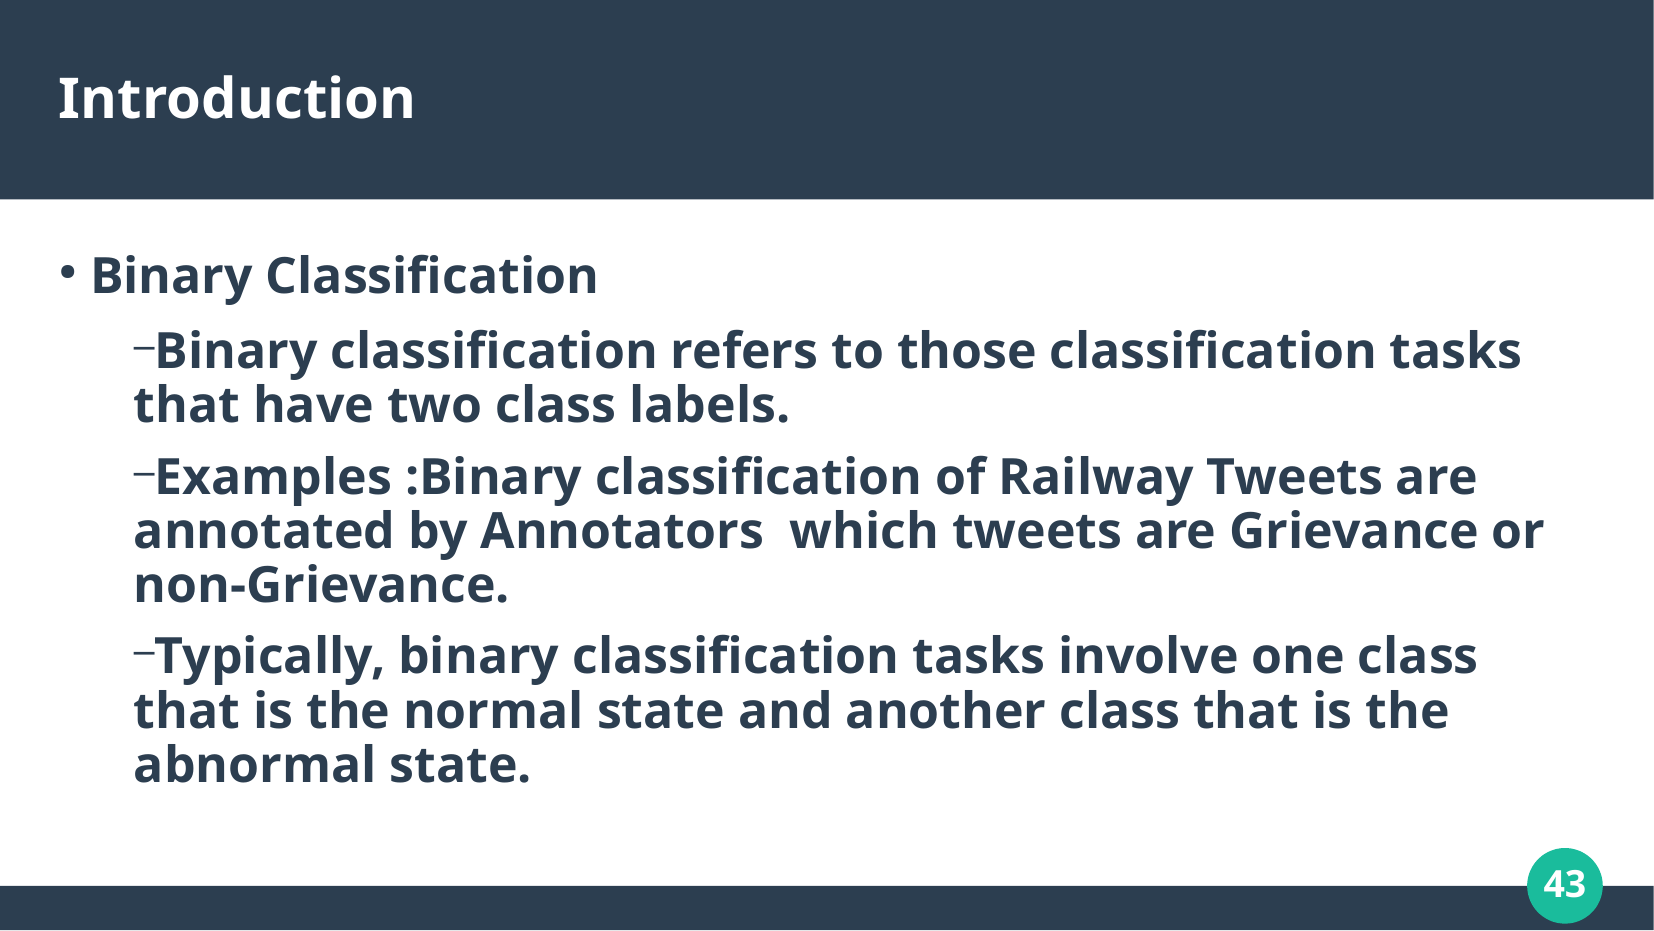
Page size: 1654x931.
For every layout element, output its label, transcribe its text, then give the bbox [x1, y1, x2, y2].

title Introduction [59, 37, 1595, 155]
list Binary Classification Binary classification refers to those classification tasks that have two class labels. Examples :Binary classification of Railway Tweets are annotated by Annotators which tweets are Grievance or non-Grievance. Typically, binary classification tasks involve one class that is the normal state and another class that is the abnormal state. [59, 243, 1595, 864]
